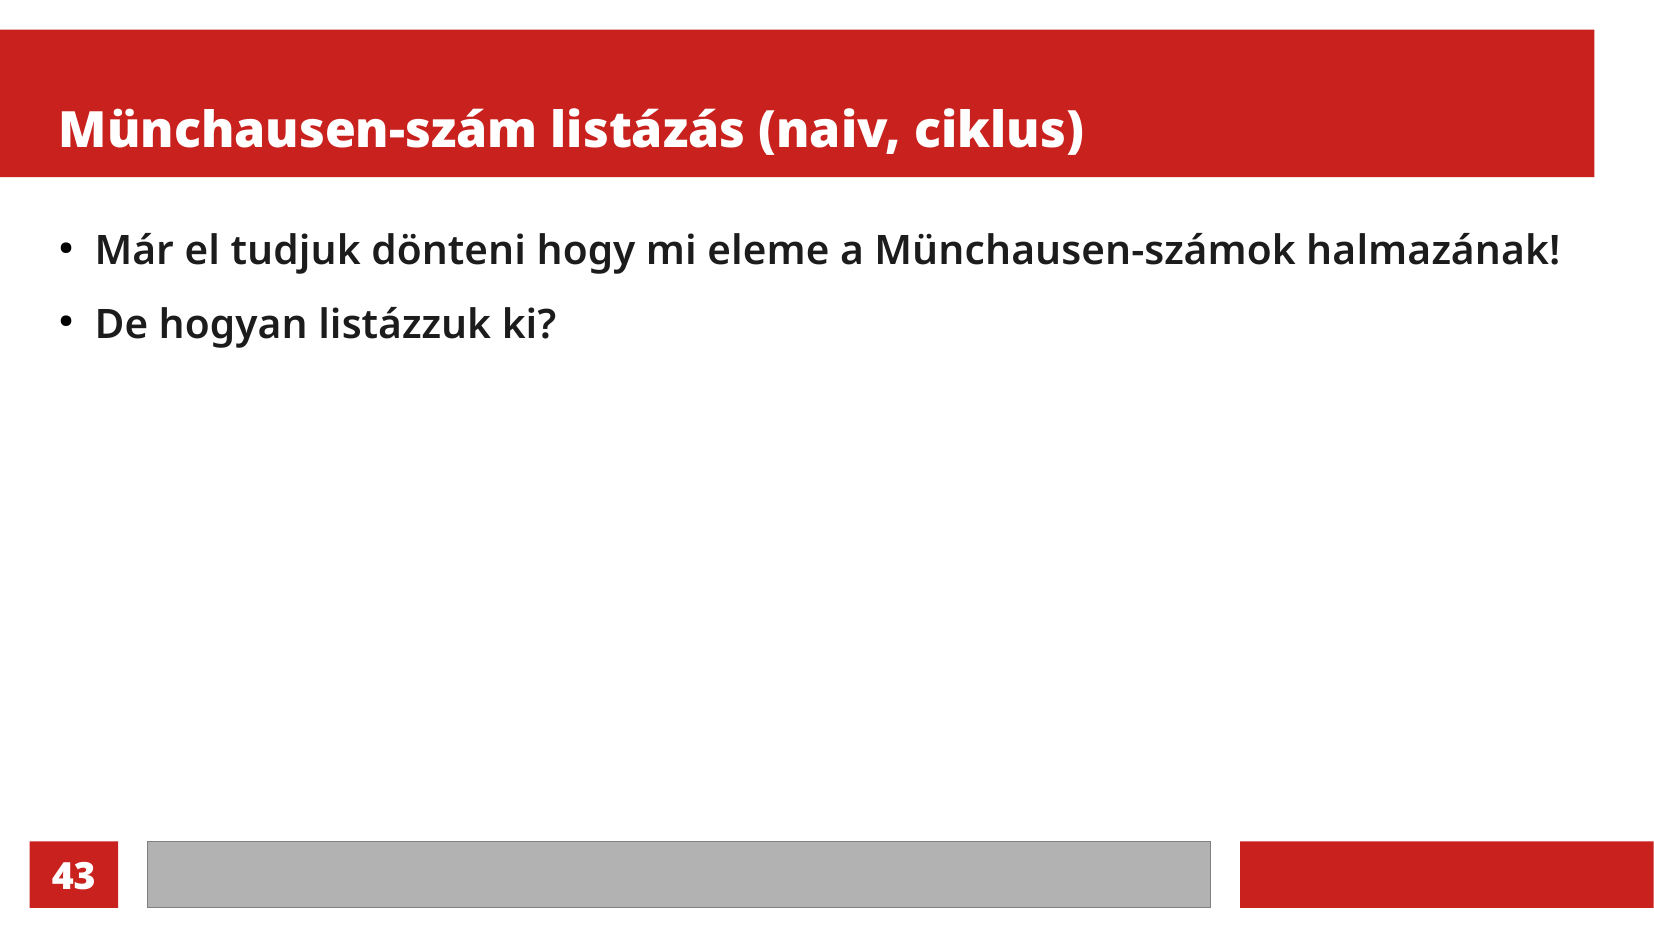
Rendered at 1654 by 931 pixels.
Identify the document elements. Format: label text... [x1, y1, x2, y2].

list Már el tudjuk dönteni hogy mi eleme a Münchausen-számok halmazának! De hogyan listázzuk ki? [59, 221, 1565, 502]
title Münchausen-szám listázás (naiv, ciklus) [59, 44, 1595, 163]
